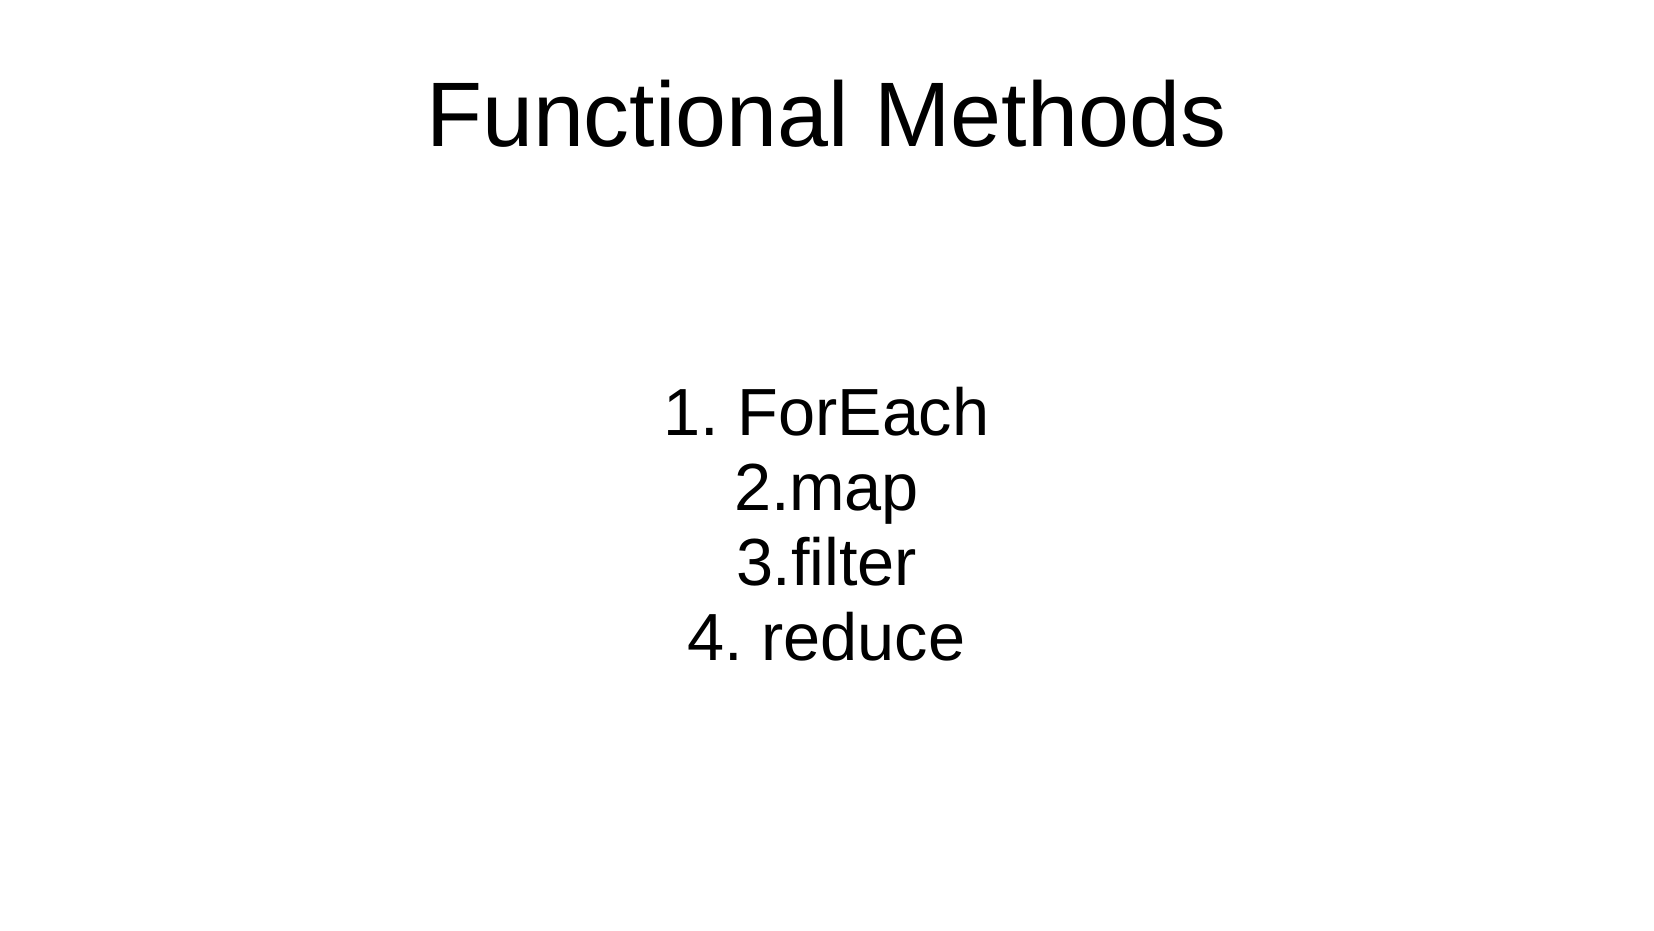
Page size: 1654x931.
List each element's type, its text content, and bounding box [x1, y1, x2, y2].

title Functional Methods [82, 37, 1571, 193]
subtitle 1. ForEach 2.map 3.filter 4. reduce [82, 217, 1571, 758]
